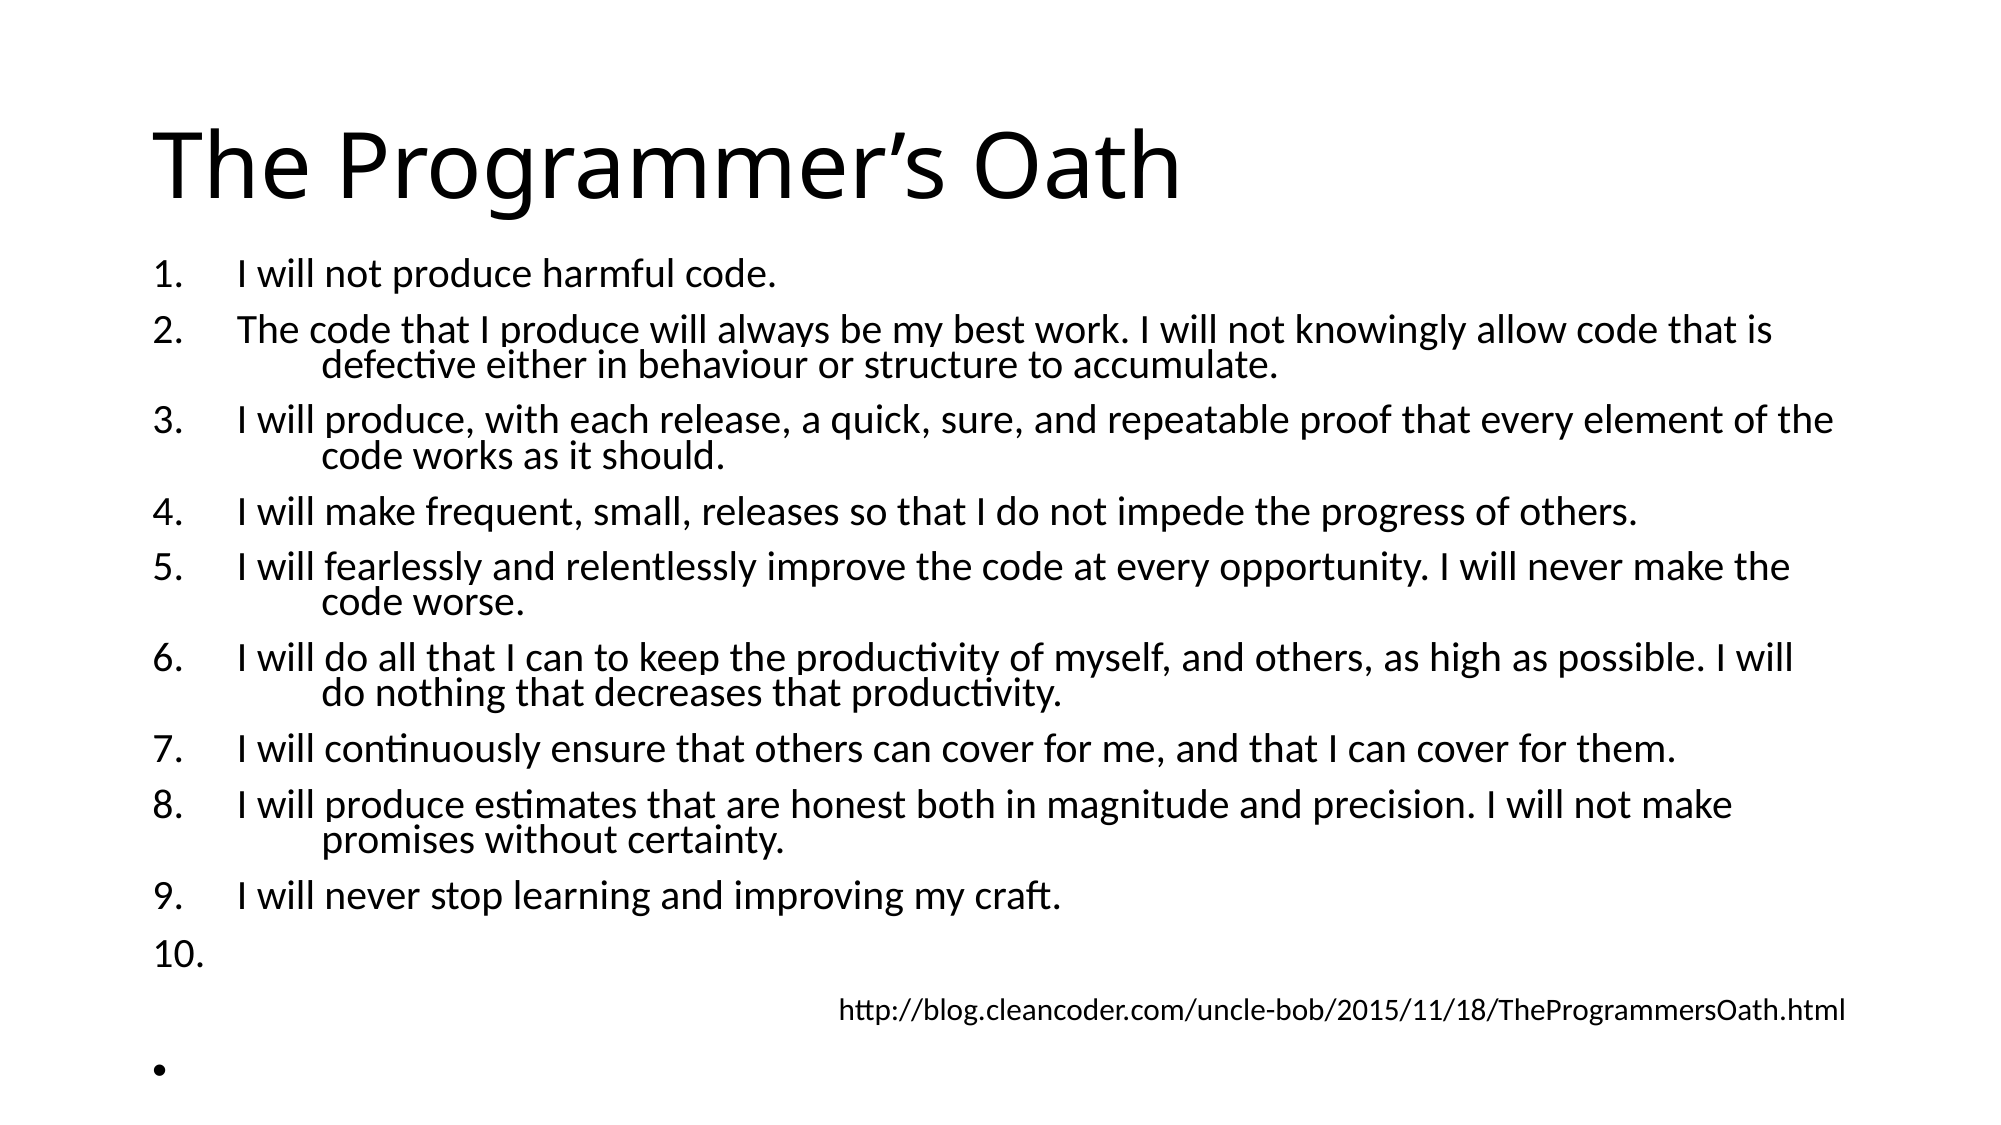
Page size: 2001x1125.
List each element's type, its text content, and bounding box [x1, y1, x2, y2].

title The Programmer’s Oath [137, 59, 1863, 251]
list I will not produce harmful code. The code that I produce will always be my best work. I will not knowingly allow code that is defective either in behaviour or structure to accumulate. I will produce, with each release, a quick, sure, and repeatable proof that every element of the code works as it should. I will make frequent, small, releases so that I do not impede the progress of others. I will fearlessly and relentlessly improve the code at every opportunity. I will never make the code worse. I will do all that I can to keep the productivity of myself, and others, as high as possible. I will do nothing that decreases that productivity. I will continuously ensure that others can cover for me, and that I can cover for them. I will produce estimates that are honest both in magnitude and precision. I will not make promises without certainty. I will never stop learning and improving my craft. http://blog.cleancoder.com/uncle-bob/2015/11/18/TheProgrammersOath.html [137, 251, 1863, 1069]
